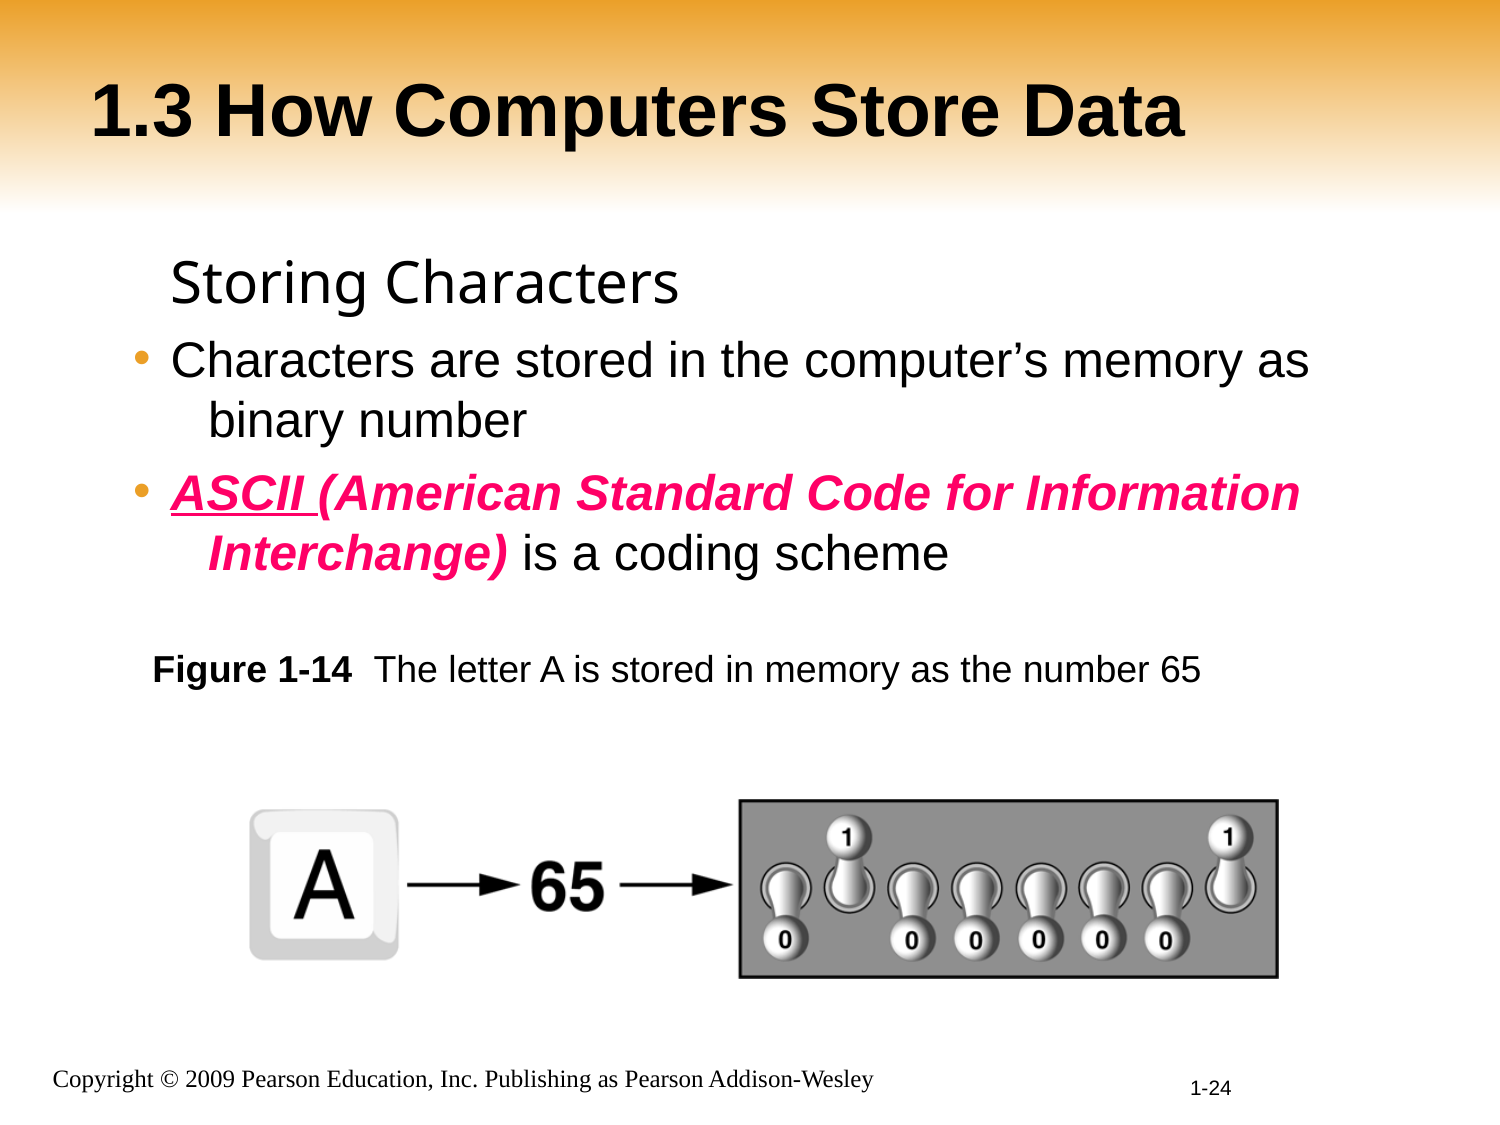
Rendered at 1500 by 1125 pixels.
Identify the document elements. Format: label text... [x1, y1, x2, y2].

text_box 1- [1175, 1049, 1488, 1125]
text_box Figure 1-14 The letter A is stored in memory as the number 65 [137, 637, 1413, 698]
list Storing Characters Characters are stored in the computer’s memory as binary number ASCII (American Standard Code for Information Interchange) is a coding scheme [99, 237, 1400, 651]
picture [249, 800, 1279, 979]
title 1.3 How Computers Store Data [75, 12, 1438, 201]
